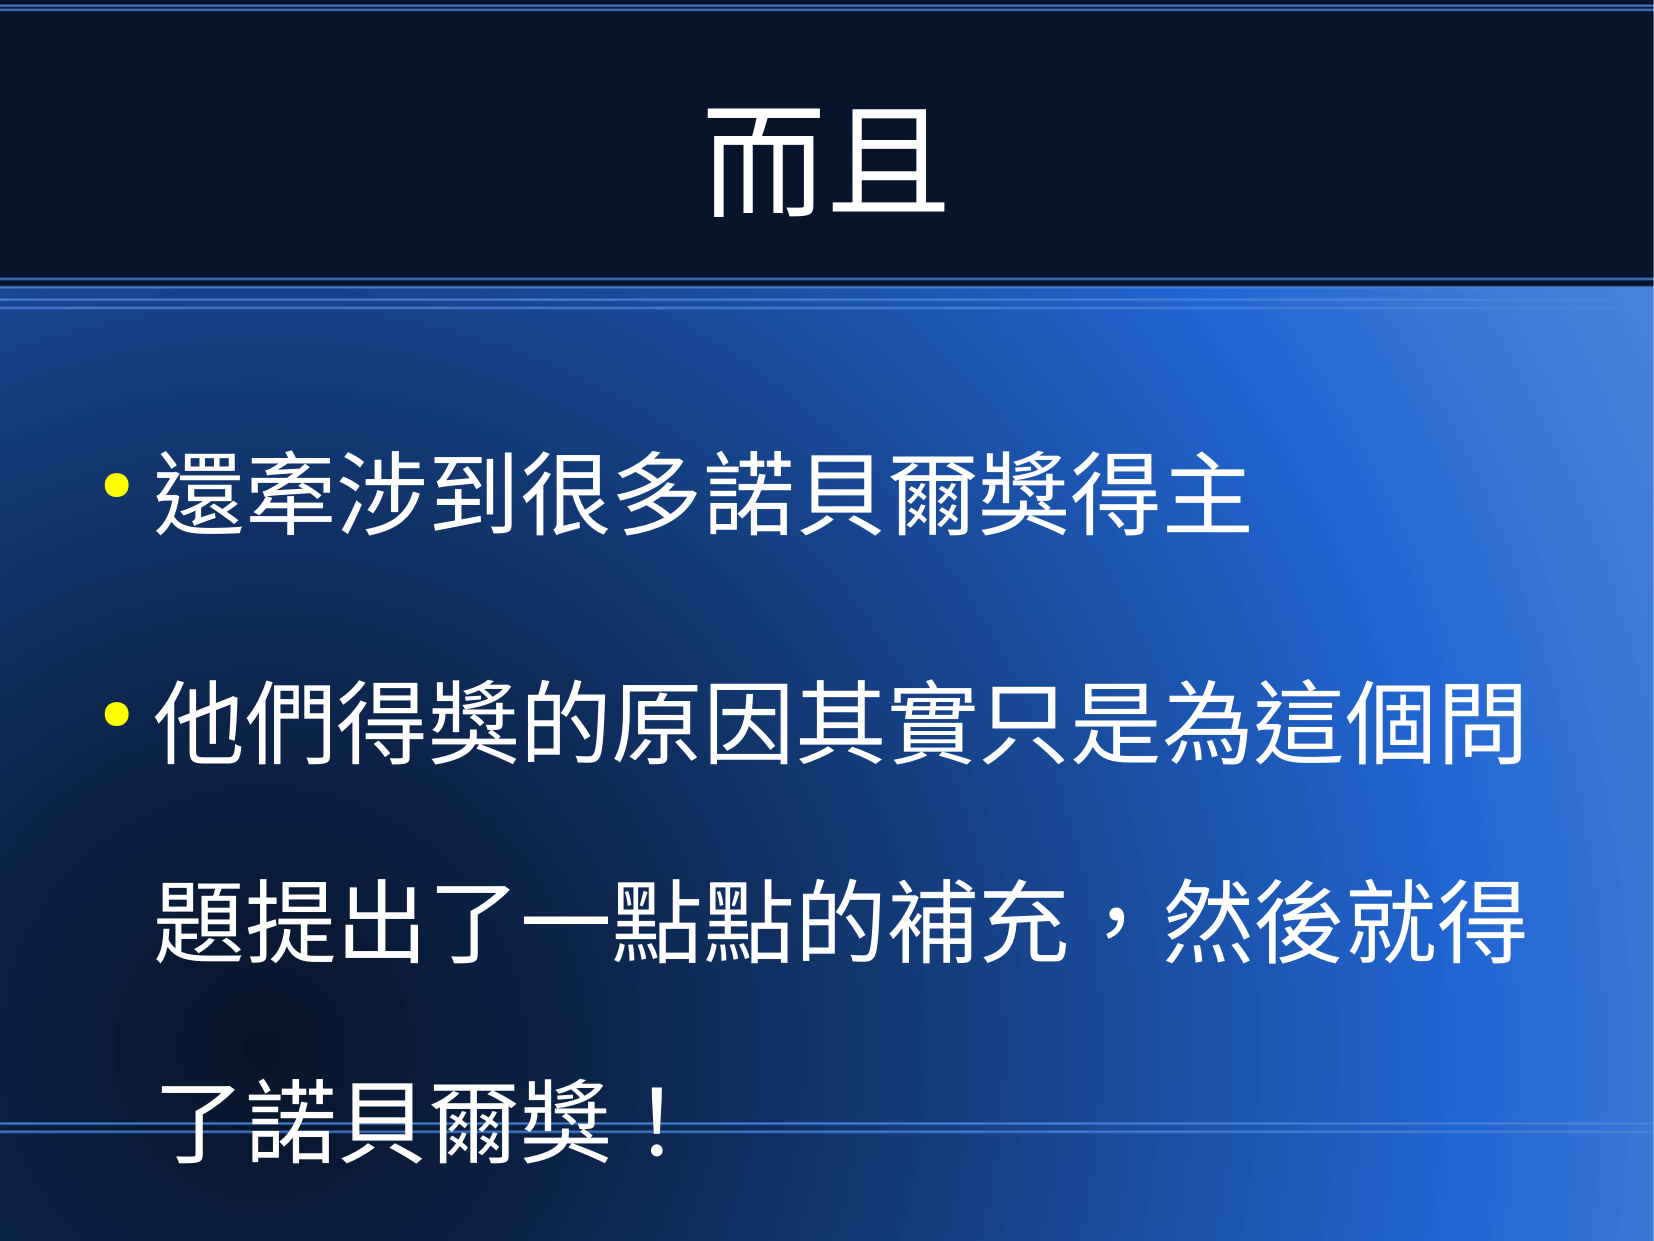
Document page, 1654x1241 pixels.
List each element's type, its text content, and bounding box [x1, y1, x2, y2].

picture [0, 0, 1654, 1241]
list 還牽涉到很多諾貝爾獎得主 他們得獎的原因其實只是為這個問題提出了一點點的補充，然後就得了諾貝爾獎！ [82, 355, 1571, 1241]
title 而且 [82, 49, 1571, 257]
